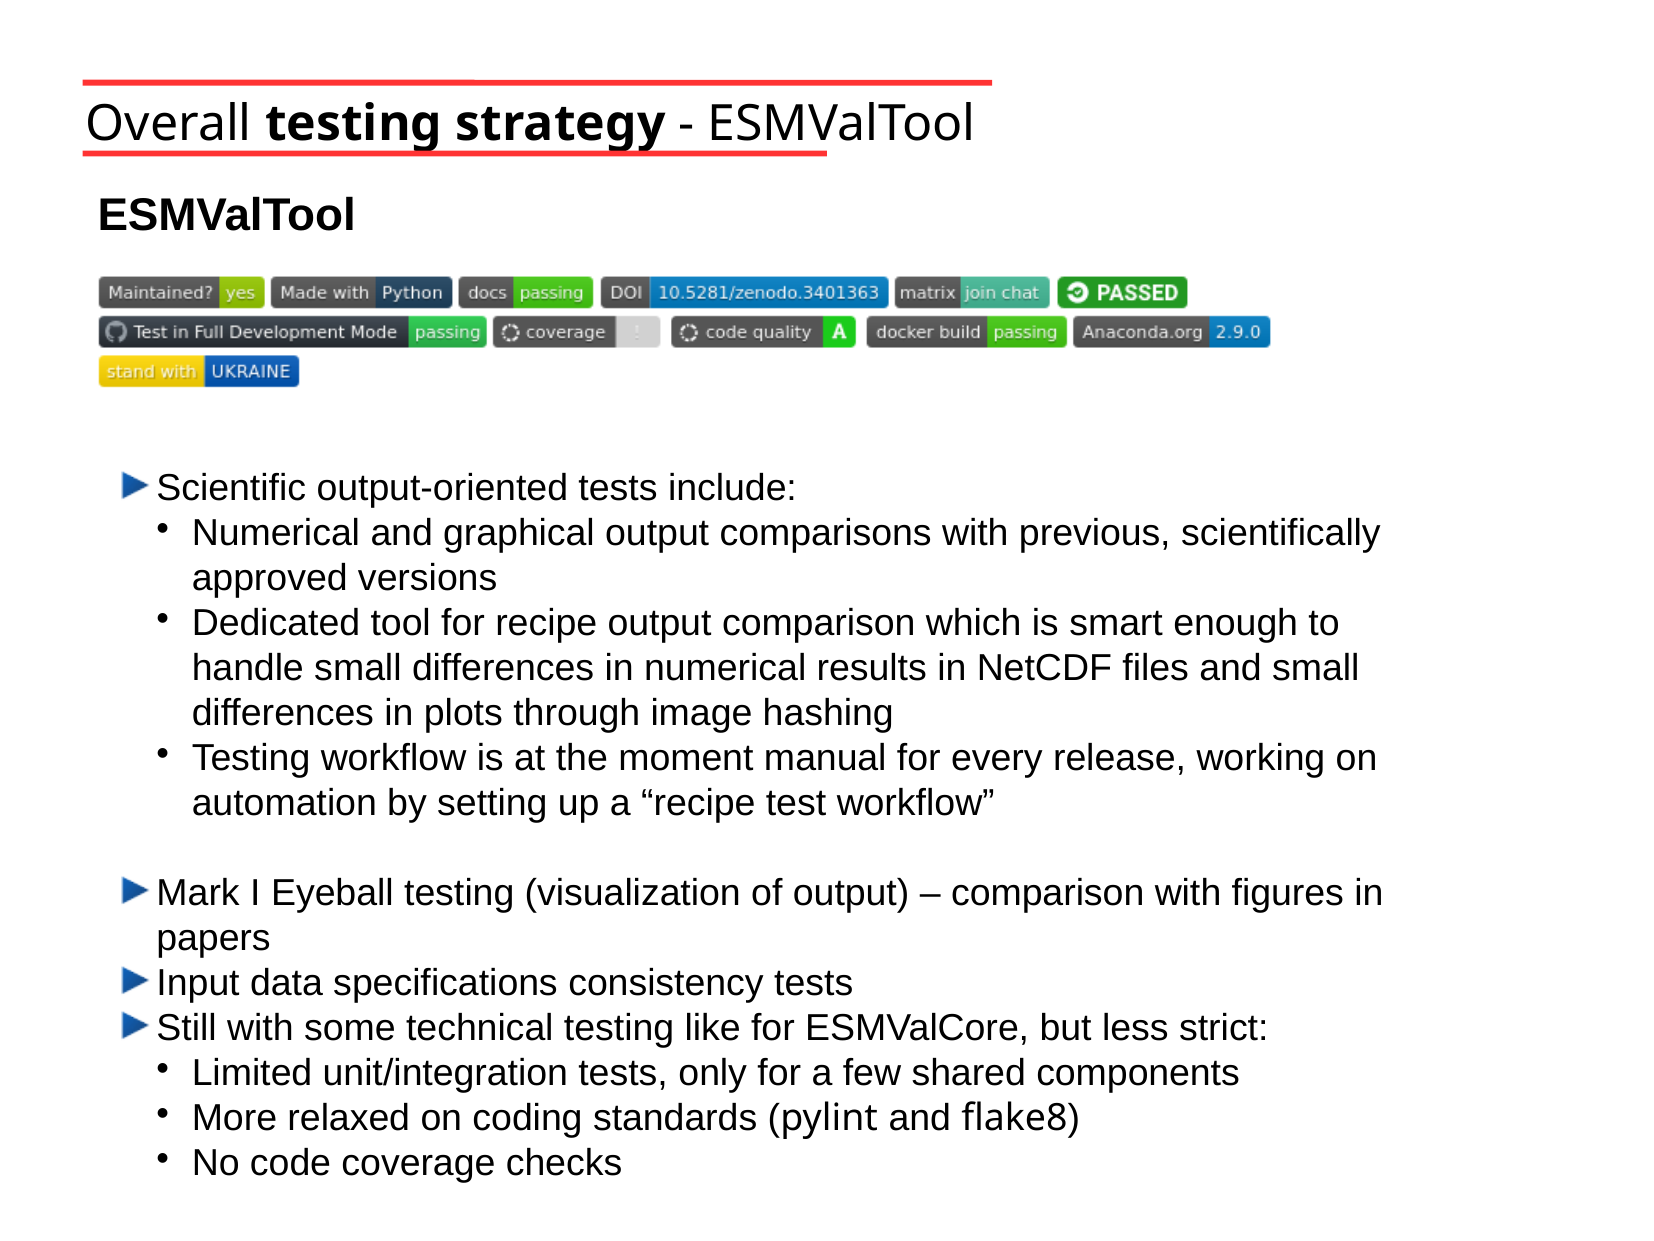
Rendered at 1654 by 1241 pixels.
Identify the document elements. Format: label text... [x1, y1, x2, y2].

picture [121, 1010, 152, 1041]
picture [121, 965, 152, 996]
picture [82, 258, 1294, 414]
picture [121, 875, 152, 906]
text_box ESMValTool [82, 177, 473, 244]
picture [121, 470, 152, 501]
text_box Scientific output-oriented tests include: Numerical and graphical output comparisons with previous, scientifically approved versions Dedicated tool for recipe output comparison which is smart enough to handle small differences in numerical results in NetCDF files and small differences in plots through image hashing Testing workflow is at the moment manual for every release, working on automation by setting up a “recipe test workflow” Mark I Eyeball testing (visualization of output) – comparison with figures in papers Input data specifications consistency tests Still with some technical testing like for ESMValCore, but less strict: Limited unit/integration tests, only for a few shared components More relaxed on coding standards (pylint and flake8) No code coverage checks [106, 410, 1465, 1181]
text_box Overall testing strategy - ESMValTool [70, 82, 1217, 210]
